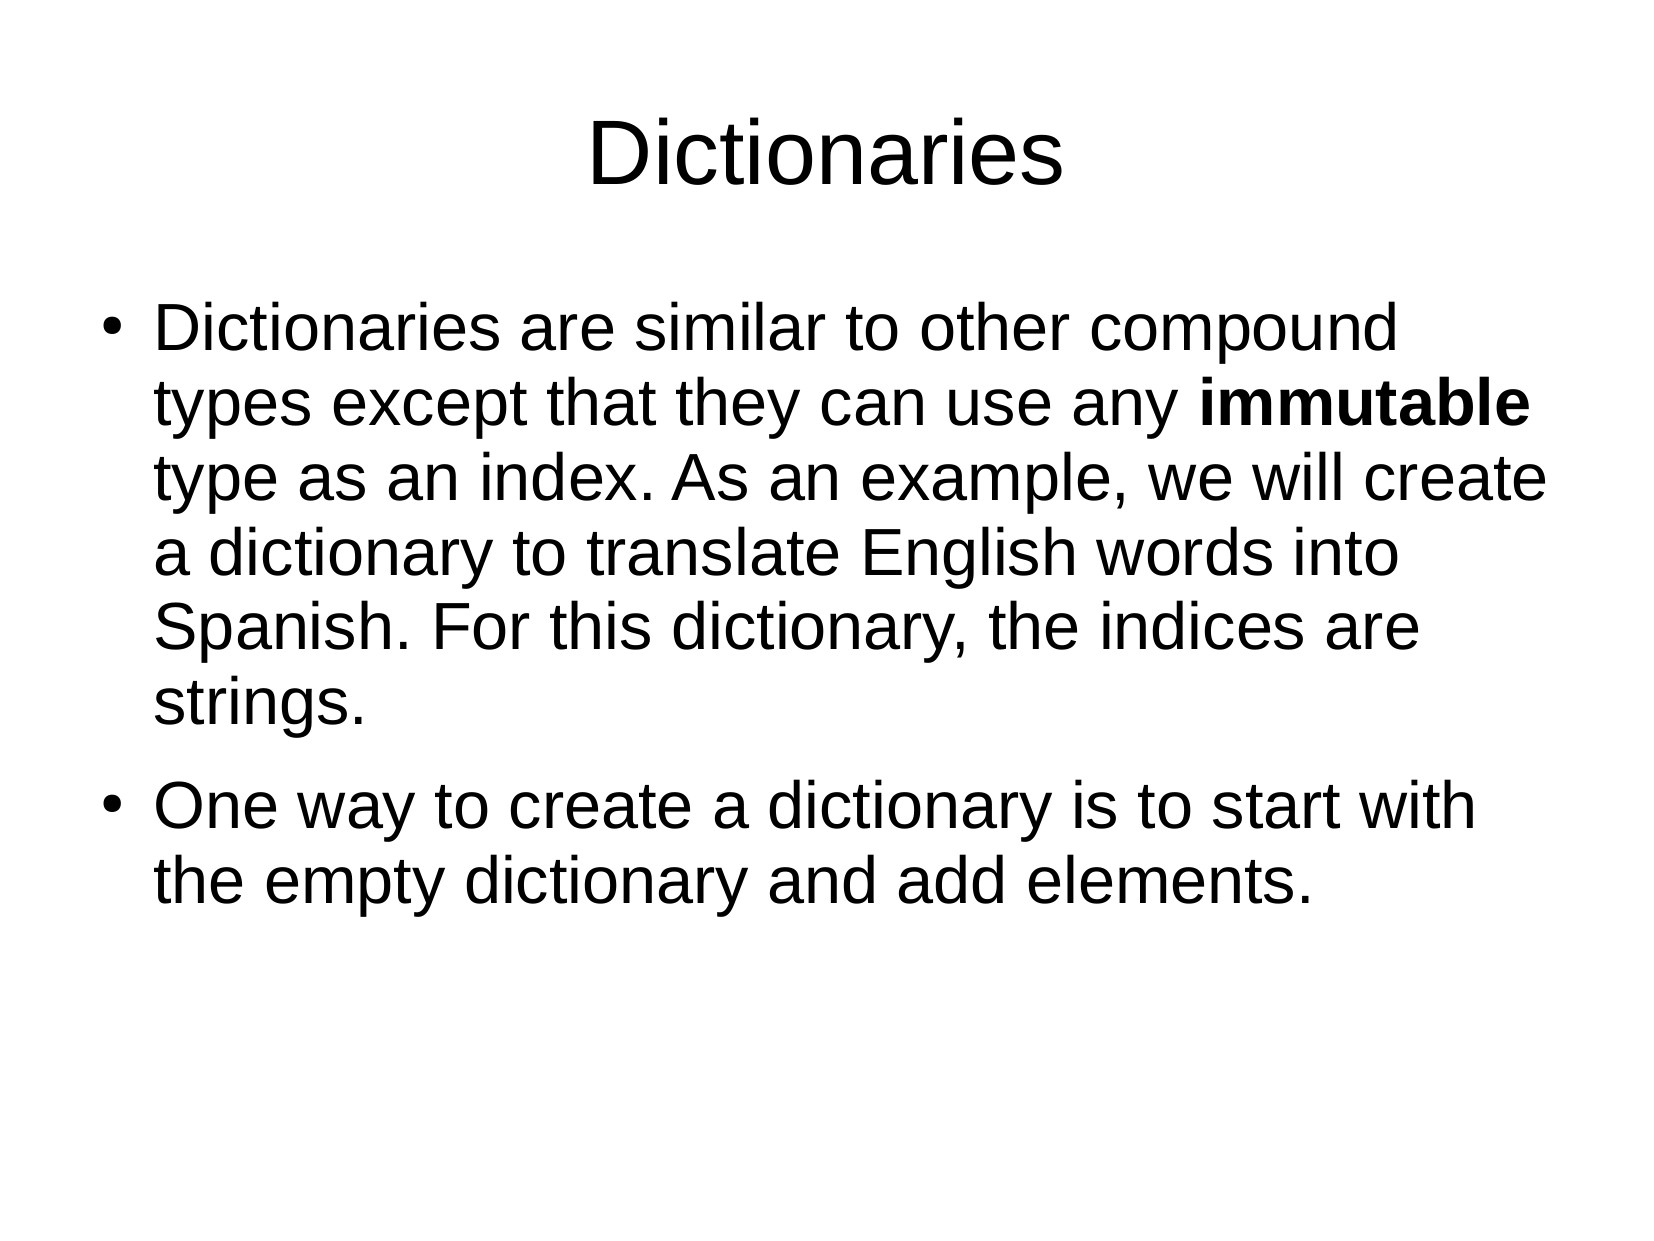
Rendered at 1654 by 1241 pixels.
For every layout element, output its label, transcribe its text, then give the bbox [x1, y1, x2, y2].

title Dictionaries [82, 49, 1571, 257]
list Dictionaries are similar to other compound types except that they can use any immutable type as an index. As an example, we will create a dictionary to translate English words into Spanish. For this dictionary, the indices are strings. One way to create a dictionary is to start with the empty dictionary and add elements. [82, 290, 1571, 1010]
